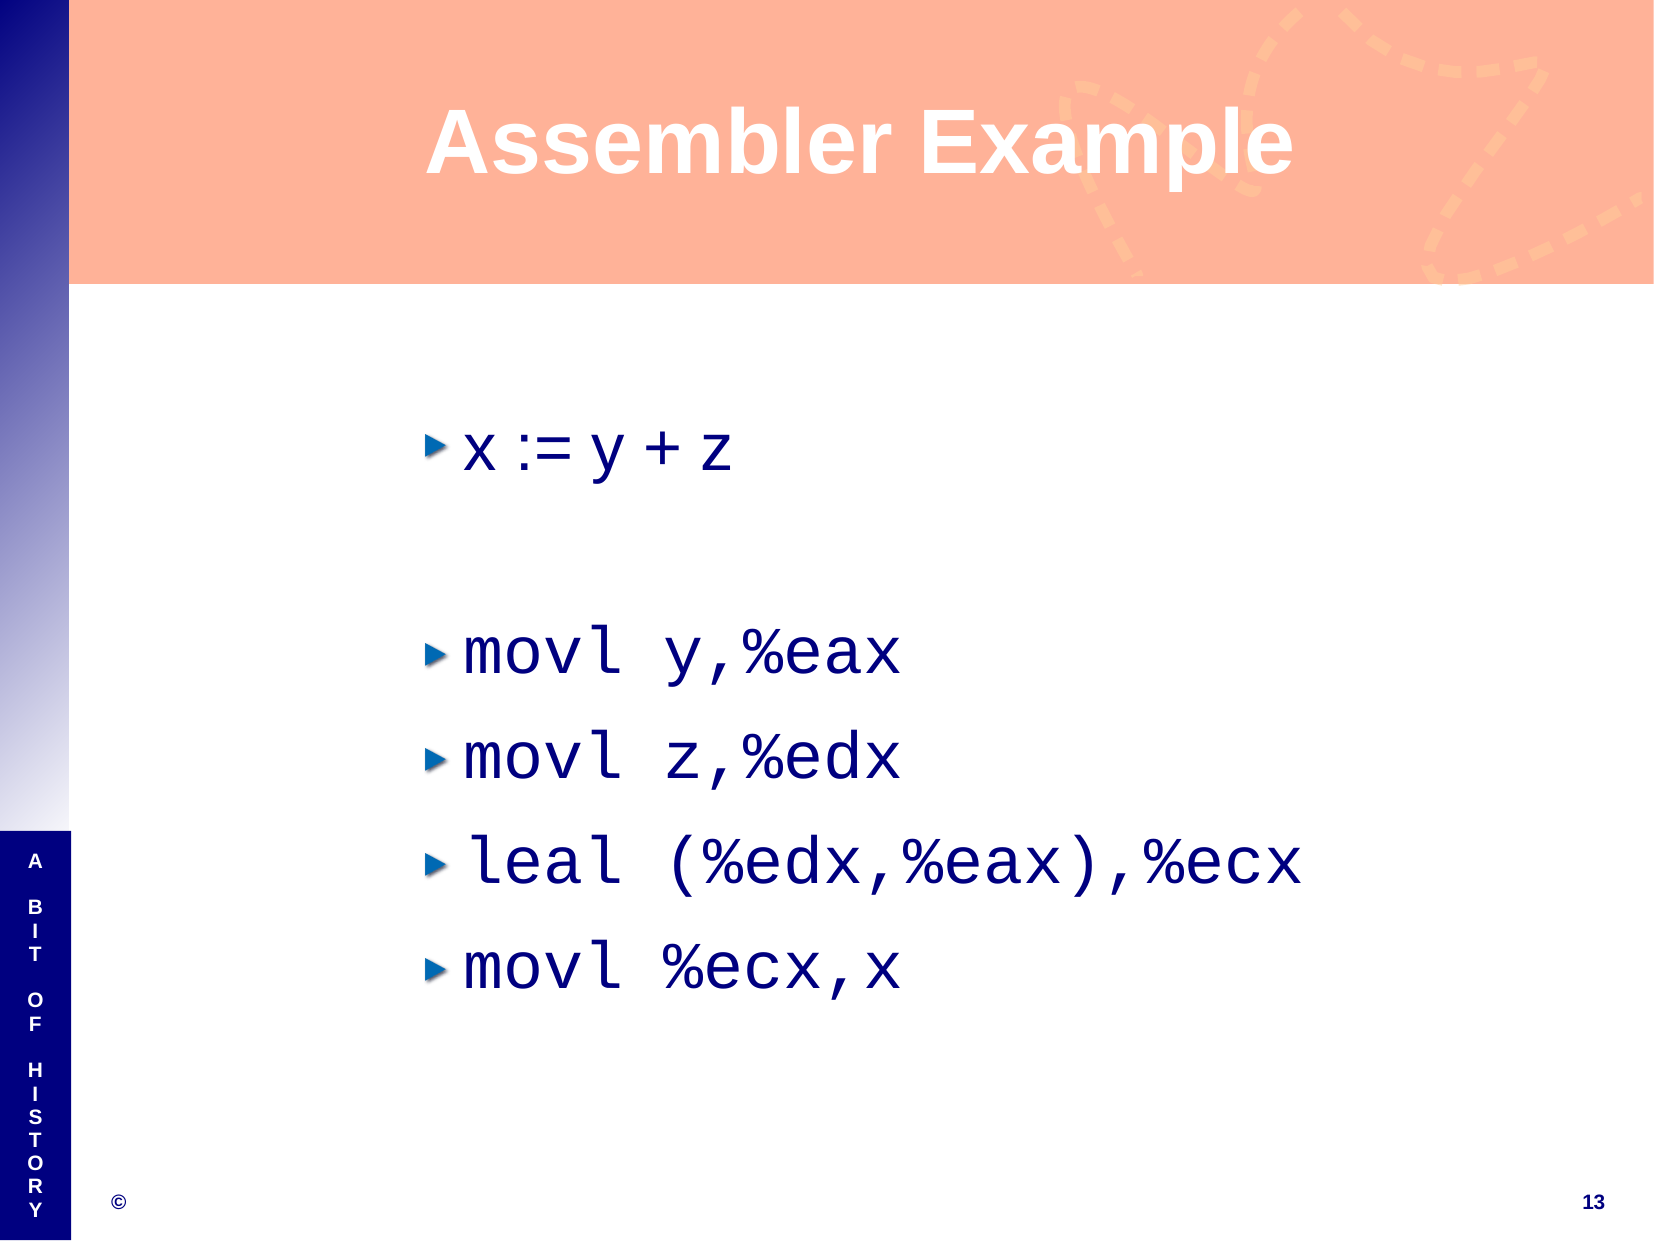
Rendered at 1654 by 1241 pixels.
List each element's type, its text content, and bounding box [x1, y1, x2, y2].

title Assembler Example [104, 37, 1617, 246]
list x := y + z movl y,%eax movl z,%edx leal (%edx,%eax),%ecx movl %ecx,x [393, 409, 1336, 1042]
text_box A B I T O F H I S T O R Y [0, 830, 71, 1241]
